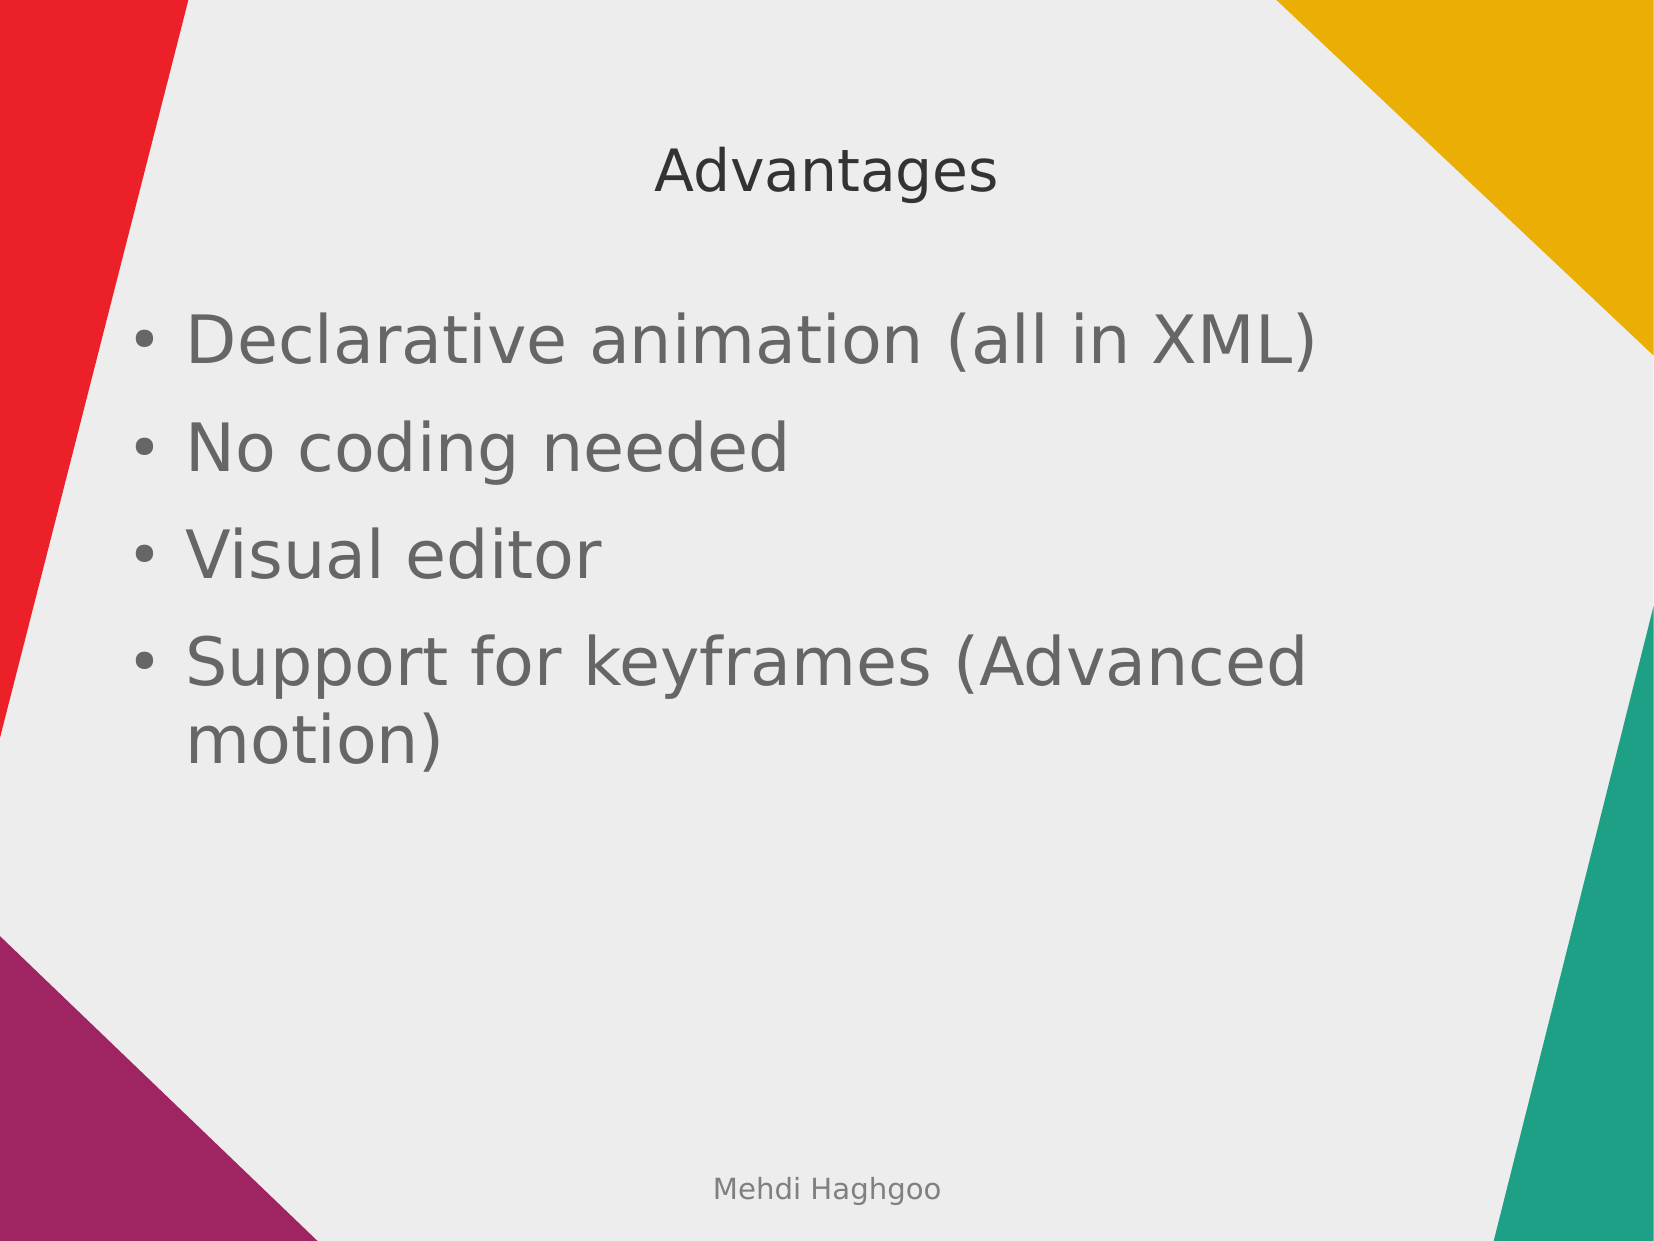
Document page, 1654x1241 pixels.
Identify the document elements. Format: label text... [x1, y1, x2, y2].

list Declarative animation (all in XML) No coding needed Visual editor Support for keyframes (Advanced motion) [114, 302, 1539, 1033]
title Advantages [114, 73, 1539, 271]
